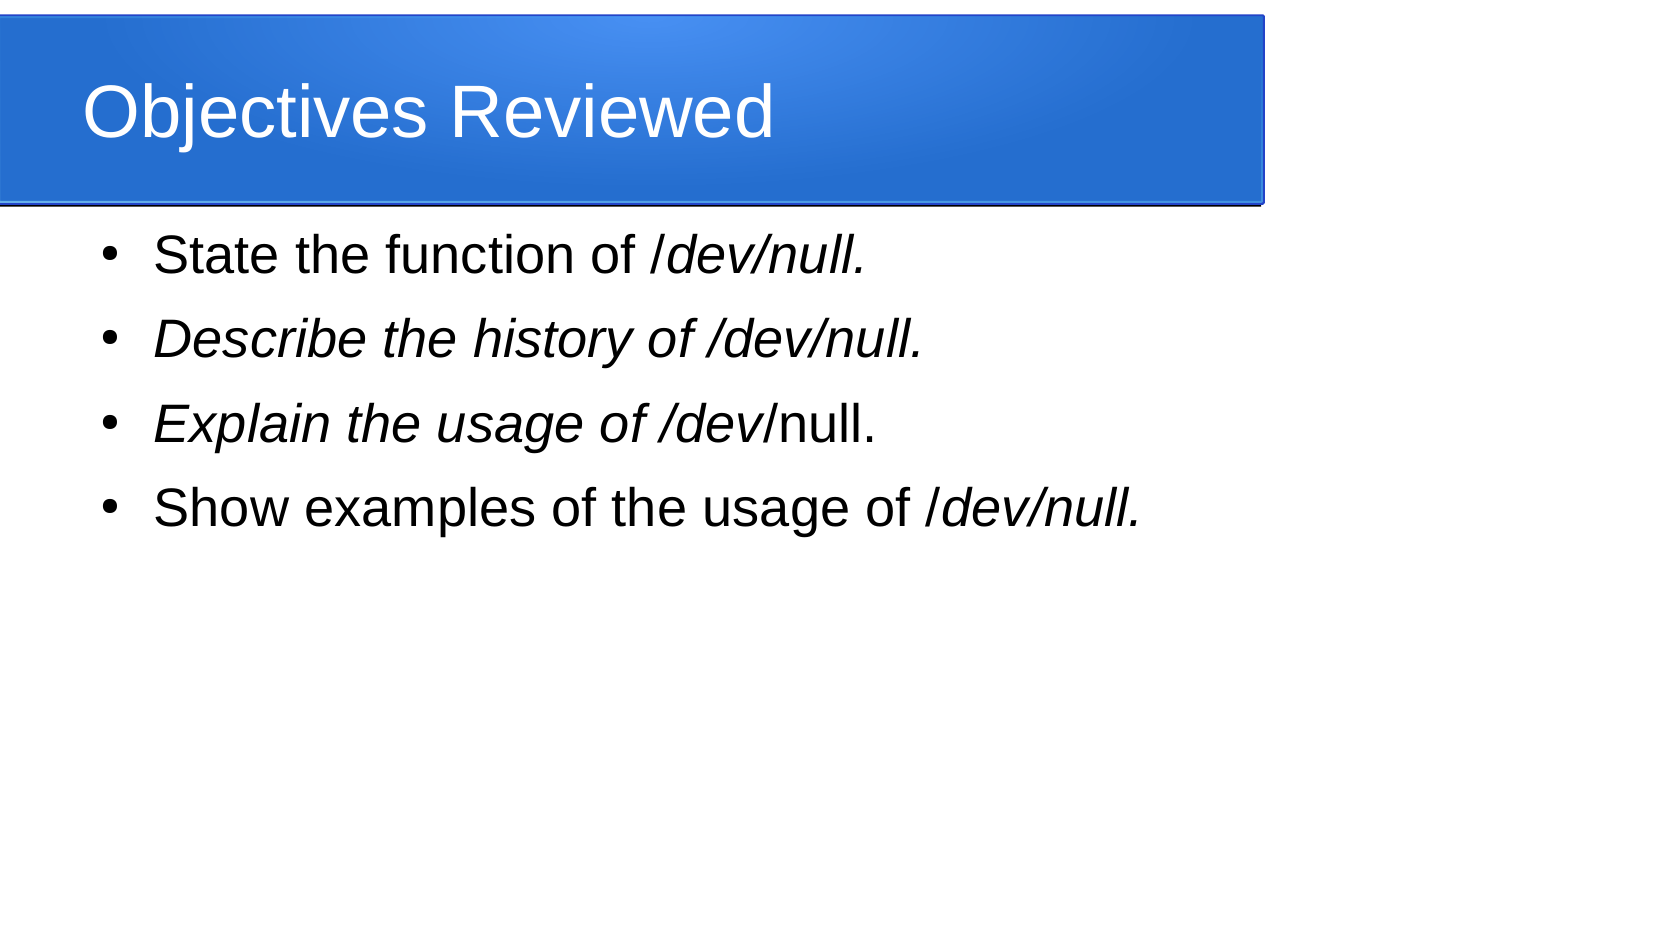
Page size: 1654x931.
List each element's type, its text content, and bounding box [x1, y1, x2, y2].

title Objectives Reviewed [82, 35, 1235, 189]
list State the function of /dev/null. Describe the history of /dev/null. Explain the usage of /dev/null. Show examples of the usage of /dev/null. [82, 224, 1571, 764]
